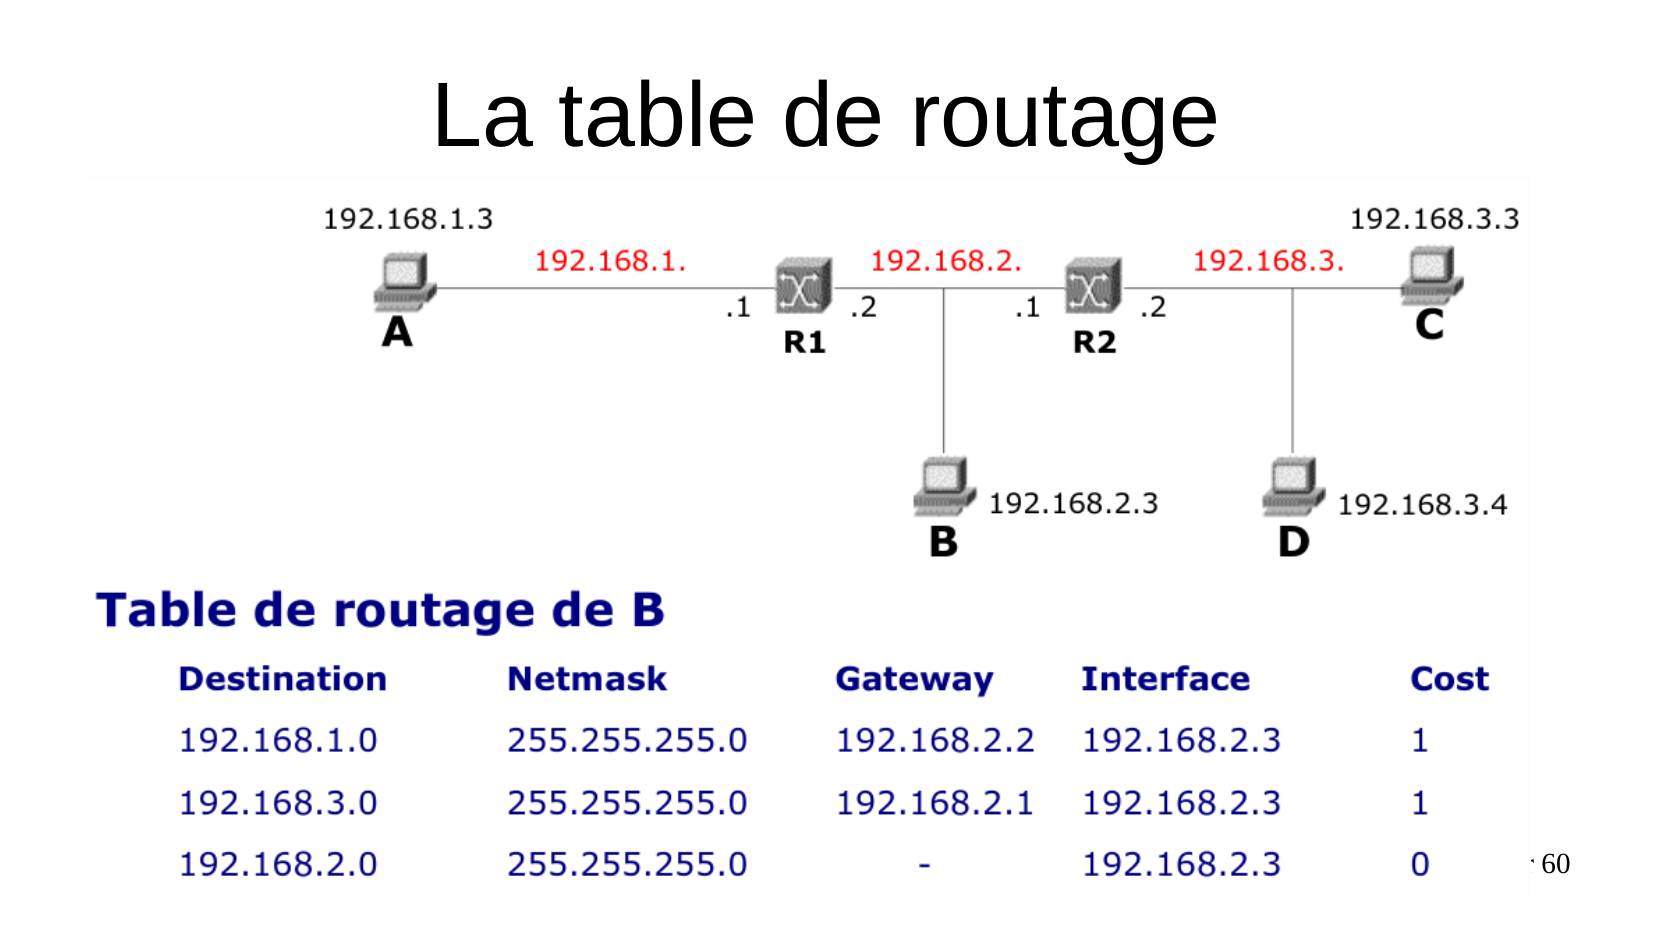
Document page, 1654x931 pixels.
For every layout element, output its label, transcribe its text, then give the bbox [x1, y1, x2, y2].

picture [82, 176, 1531, 901]
title La table de routage [82, 37, 1571, 193]
